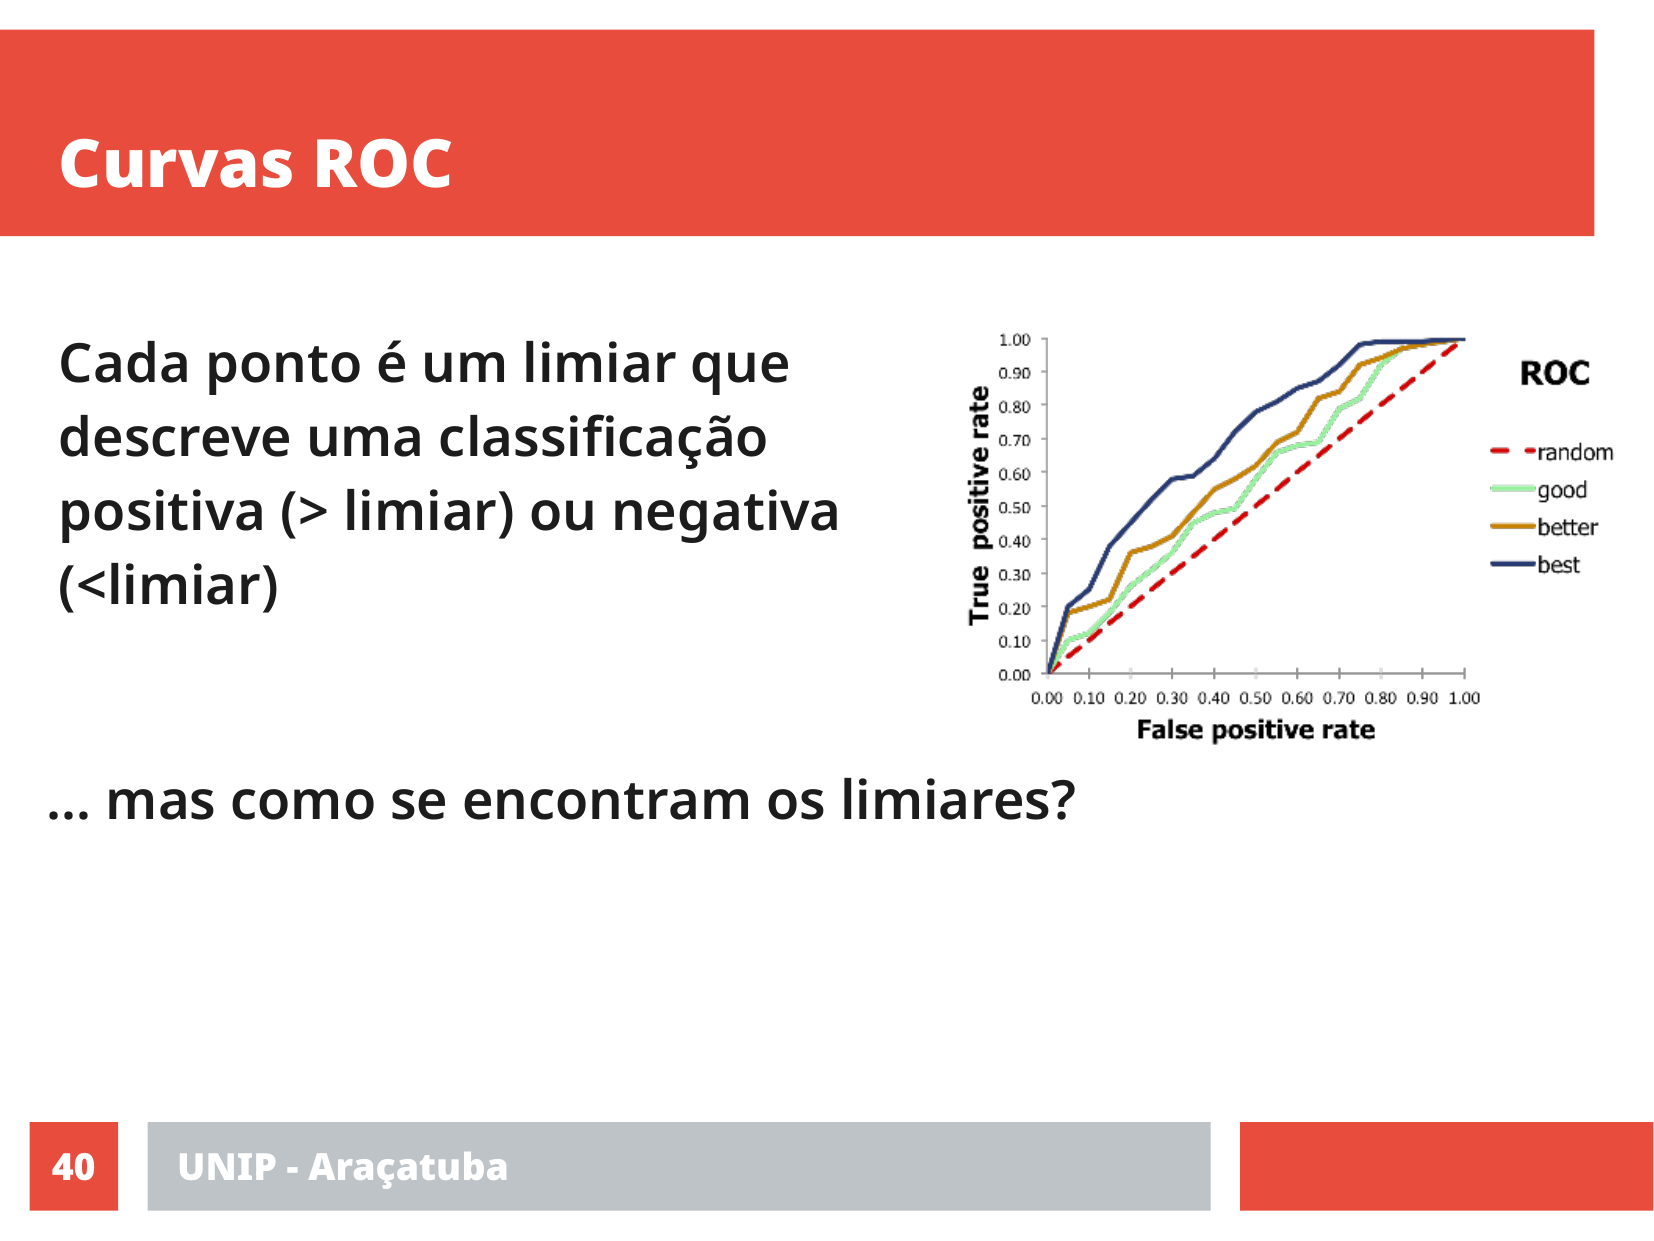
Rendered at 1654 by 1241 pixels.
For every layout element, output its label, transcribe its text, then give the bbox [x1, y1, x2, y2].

title Curvas ROC [59, 59, 1595, 207]
list Cada ponto é um limiar que descreve uma classificação positiva (> limiar) ou negativa (<limiar) [59, 324, 941, 761]
picture [940, 260, 1644, 759]
list … mas como se encontram os limiares? [46, 761, 1632, 1117]
